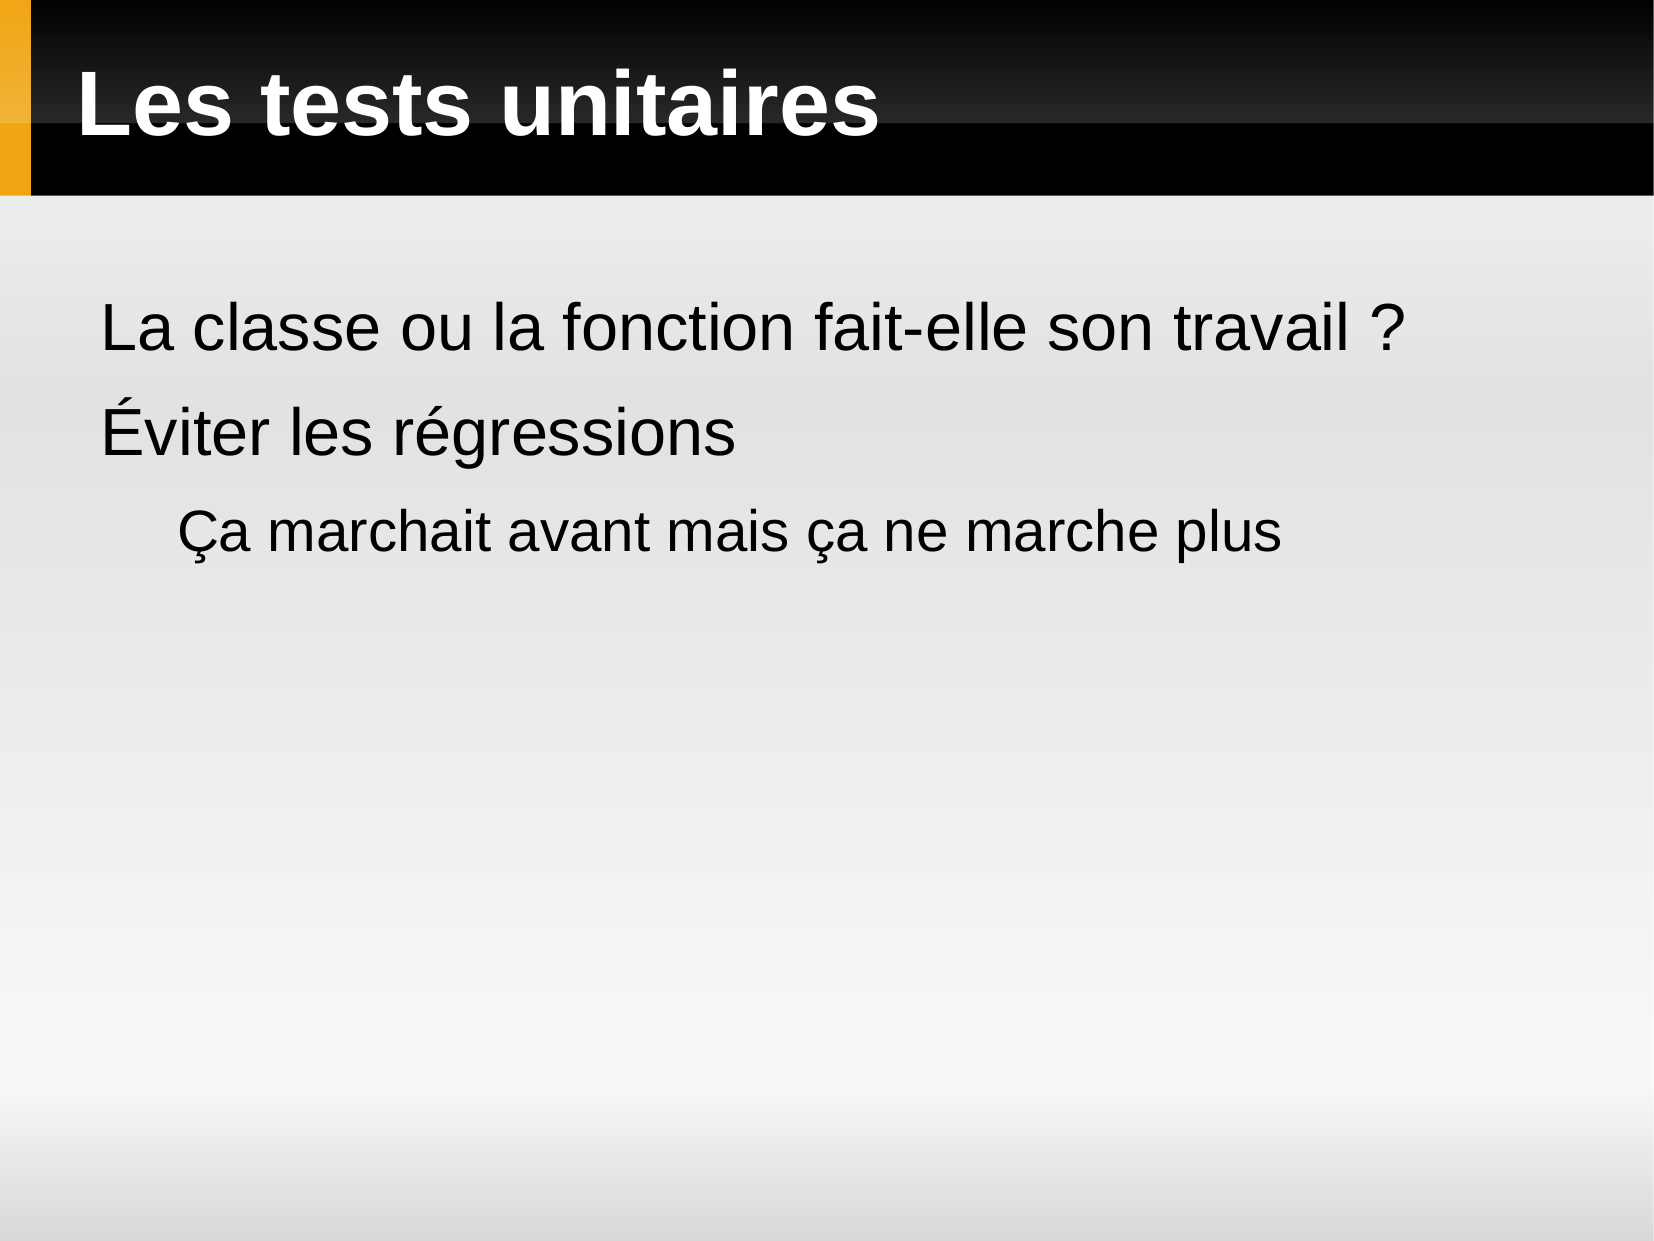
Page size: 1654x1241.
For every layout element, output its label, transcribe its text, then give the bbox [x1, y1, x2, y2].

picture [0, 0, 1654, 1241]
title Les tests unitaires [76, 7, 1565, 200]
list La classe ou la fonction fait-elle son travail ? Éviter les régressions Ça marchait avant mais ça ne marche plus [82, 290, 1571, 1094]
